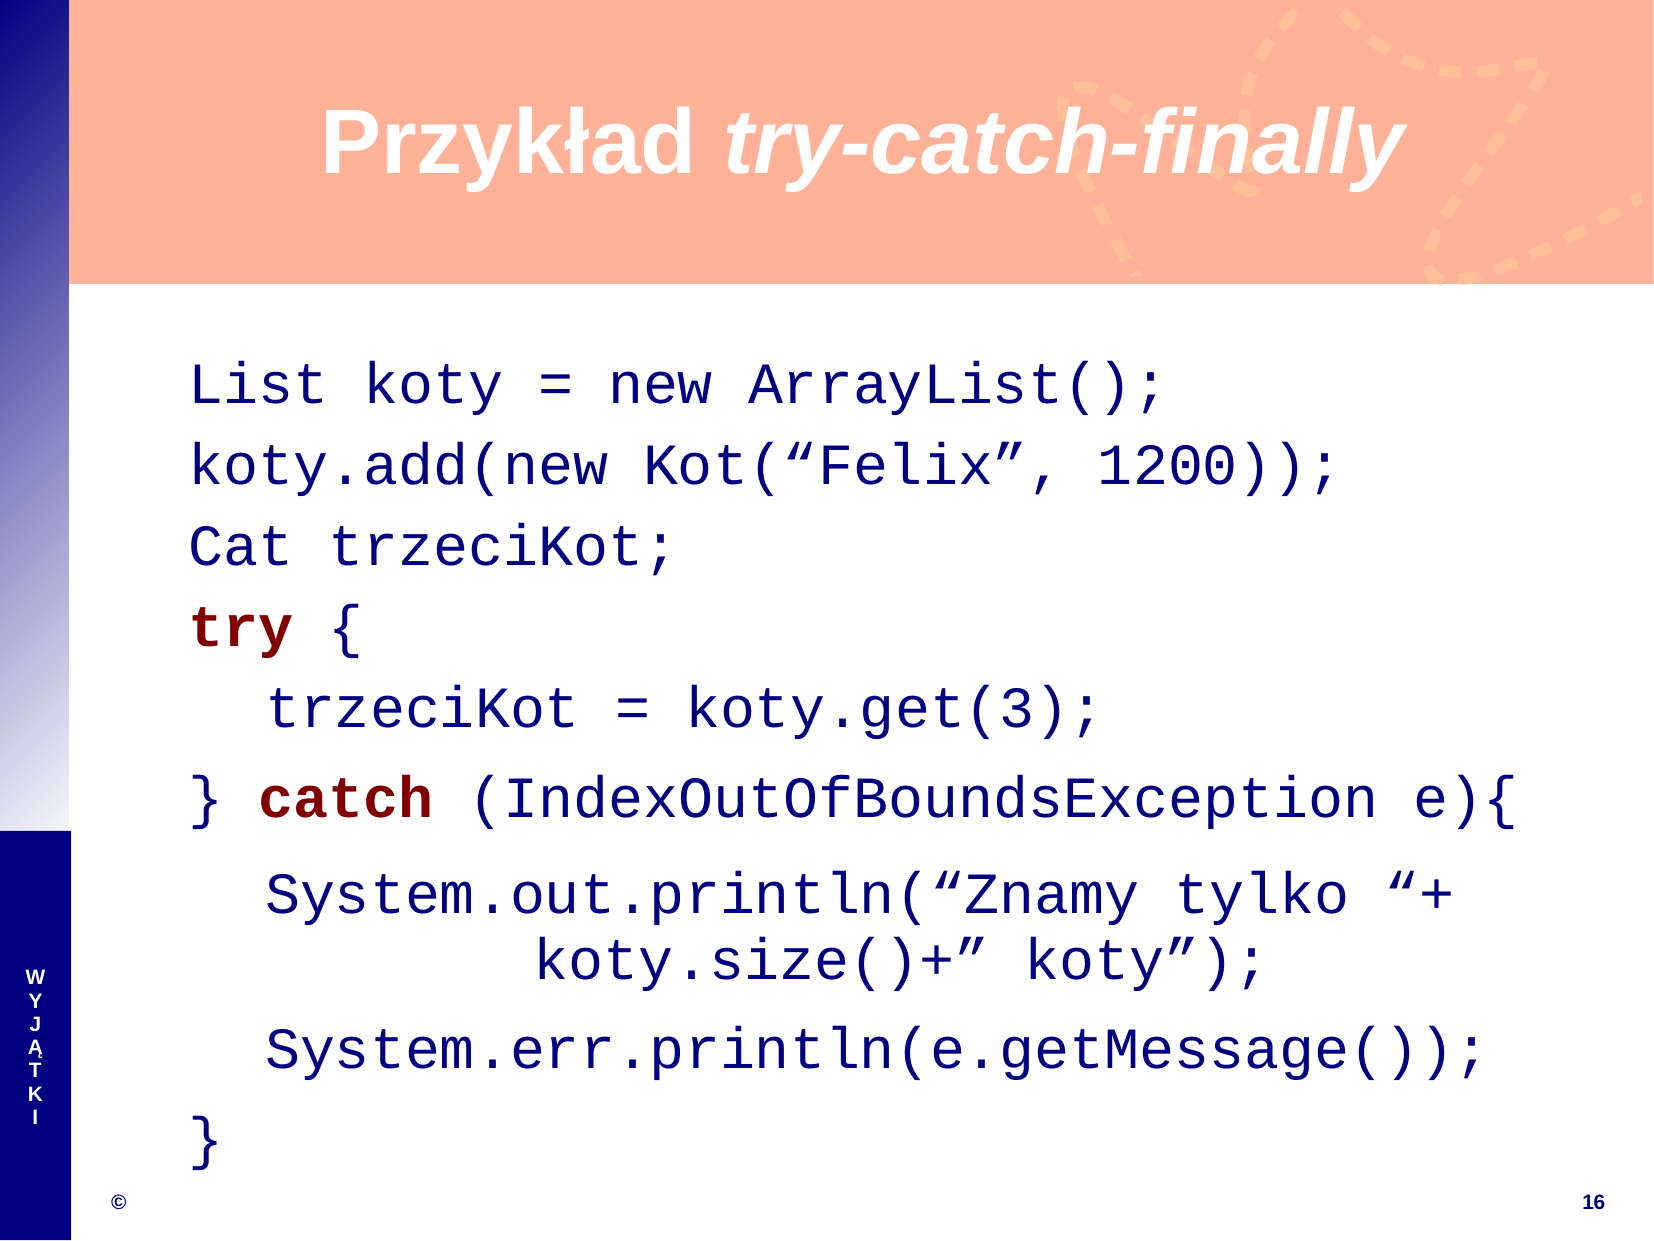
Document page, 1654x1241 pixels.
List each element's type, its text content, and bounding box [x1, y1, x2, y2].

list List koty = new ArrayList(); koty.add(new Kot(“Felix”, 1200)); Cat trzeciKot; try { trzeciKot = koty.get(3); } catch (IndexOutOfBoundsException e){ System.out.println(“Znamy tylko “+ koty.size()+” koty”); System.err.println(e.getMessage()); } [170, 355, 1556, 1152]
text_box W Y J Ą T K I [0, 830, 71, 1241]
title Przykład try-catch-finally [72, 37, 1654, 246]
